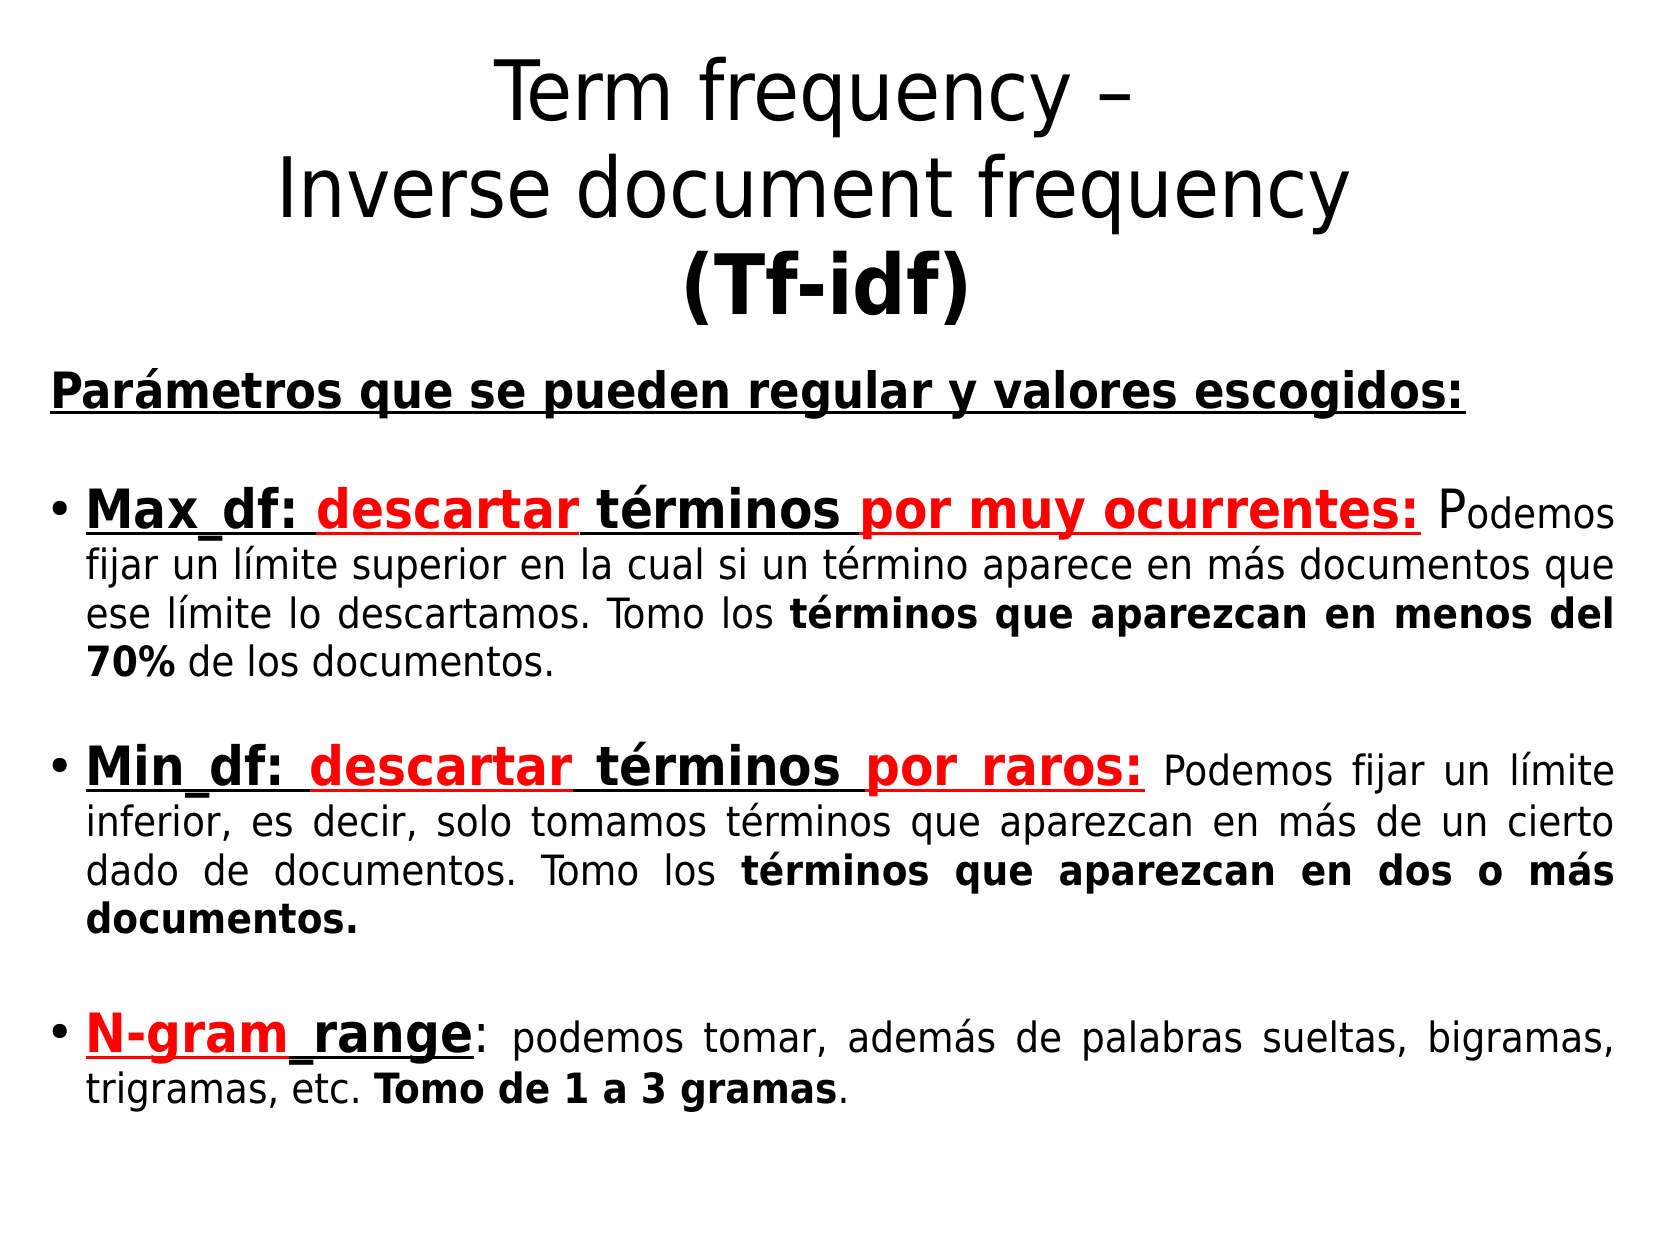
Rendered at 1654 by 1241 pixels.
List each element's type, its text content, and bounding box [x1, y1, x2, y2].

text_box Parámetros que se pueden regular y valores escogidos: Max_df: descartar términos por muy ocurrentes: Podemos fijar un límite superior en la cual si un término aparece en más documentos que ese límite lo descartamos. Tomo los términos que aparezcan en menos del 70% de los documentos. Min_df: descartar términos por raros: Podemos fijar un límite inferior, es decir, solo tomamos términos que aparezcan en más de un cierto dado de documentos. Tomo los términos que aparezcan en dos o más documentos. N-gram_range: podemos tomar, además de palabras sueltas, bigramas, trigramas, etc. Tomo de 1 a 3 gramas. [35, 354, 1630, 1138]
title Term frequency – Inverse document frequency (Tf-idf) [82, 42, 1571, 335]
